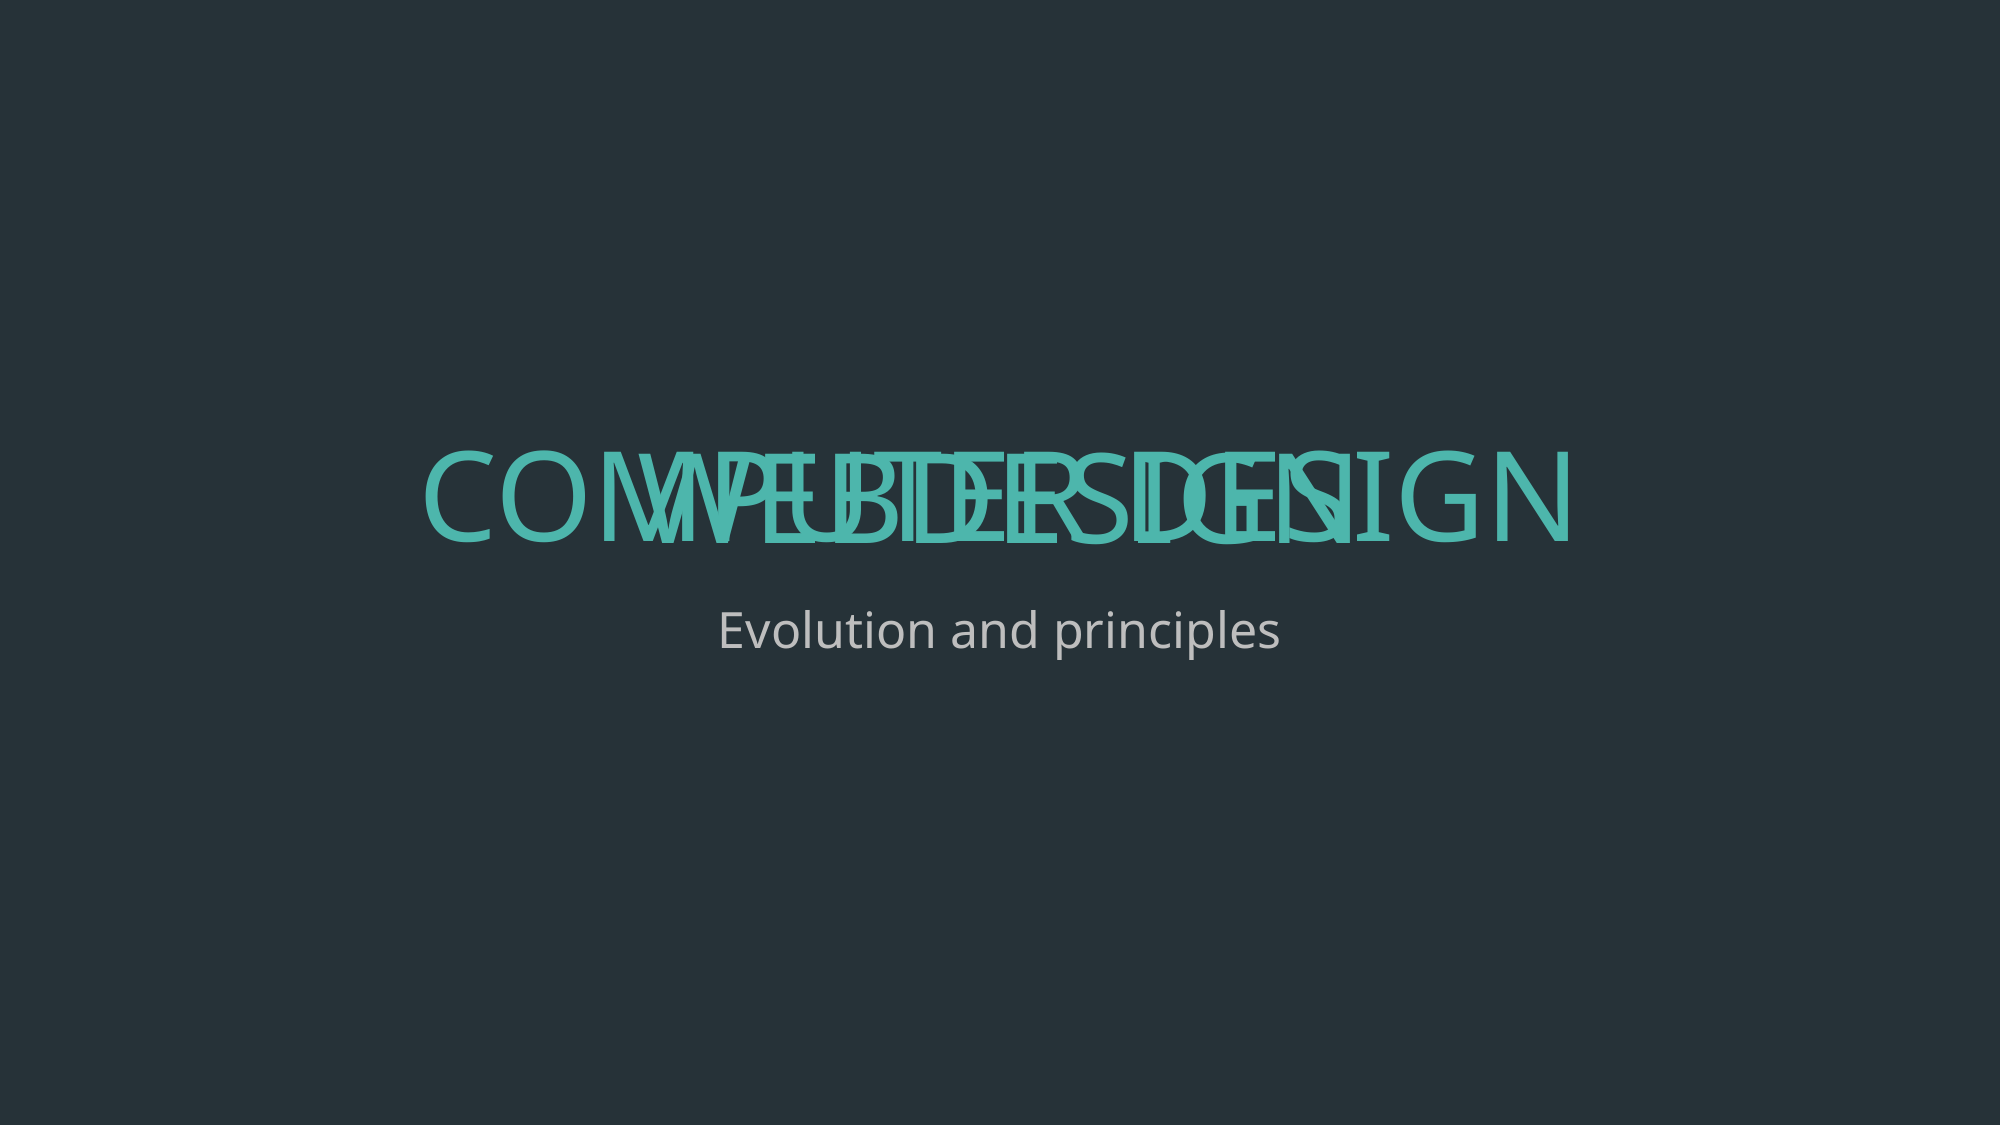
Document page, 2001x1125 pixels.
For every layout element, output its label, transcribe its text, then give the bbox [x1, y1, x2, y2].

subtitle Evolution and principles [249, 590, 1750, 863]
text_box COMPUTER DESIGN [249, 184, 1750, 576]
